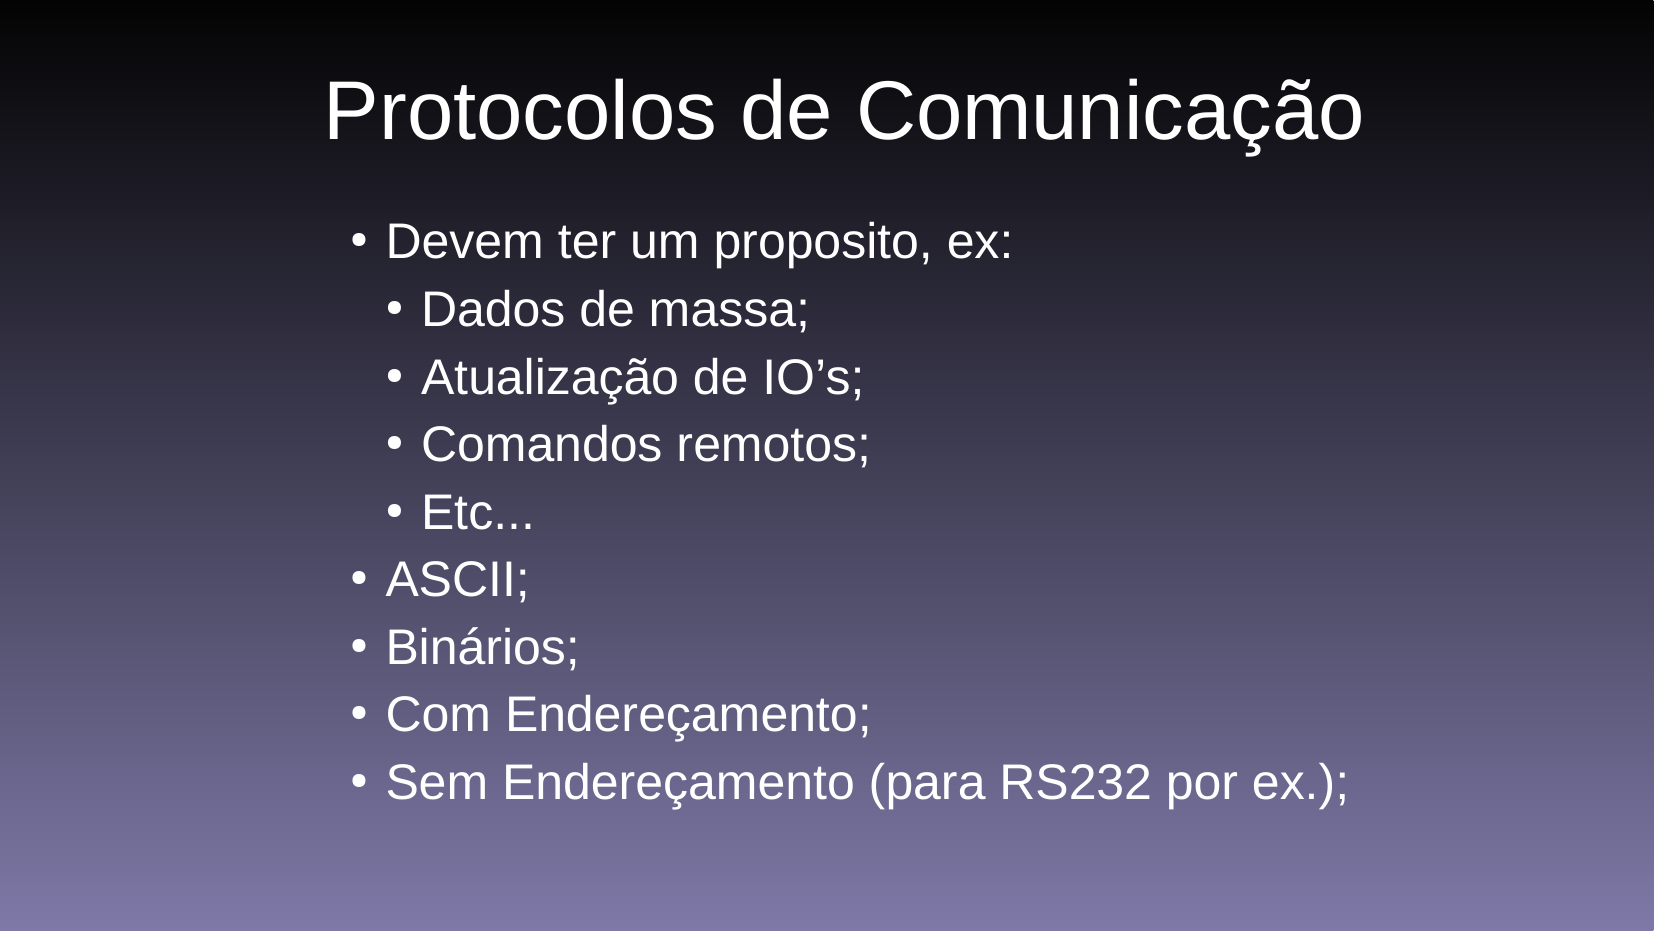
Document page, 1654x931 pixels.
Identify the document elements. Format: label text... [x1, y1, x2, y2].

text_box Devem ter um proposito, ex: Dados de massa; Atualização de IO’s; Comandos remotos; Etc... ASCII; Binários; Com Endereçamento; Sem Endereçamento (para RS232 por ex.); [335, 206, 1366, 886]
text_box Protocolos de Comunicação [309, 57, 1381, 166]
